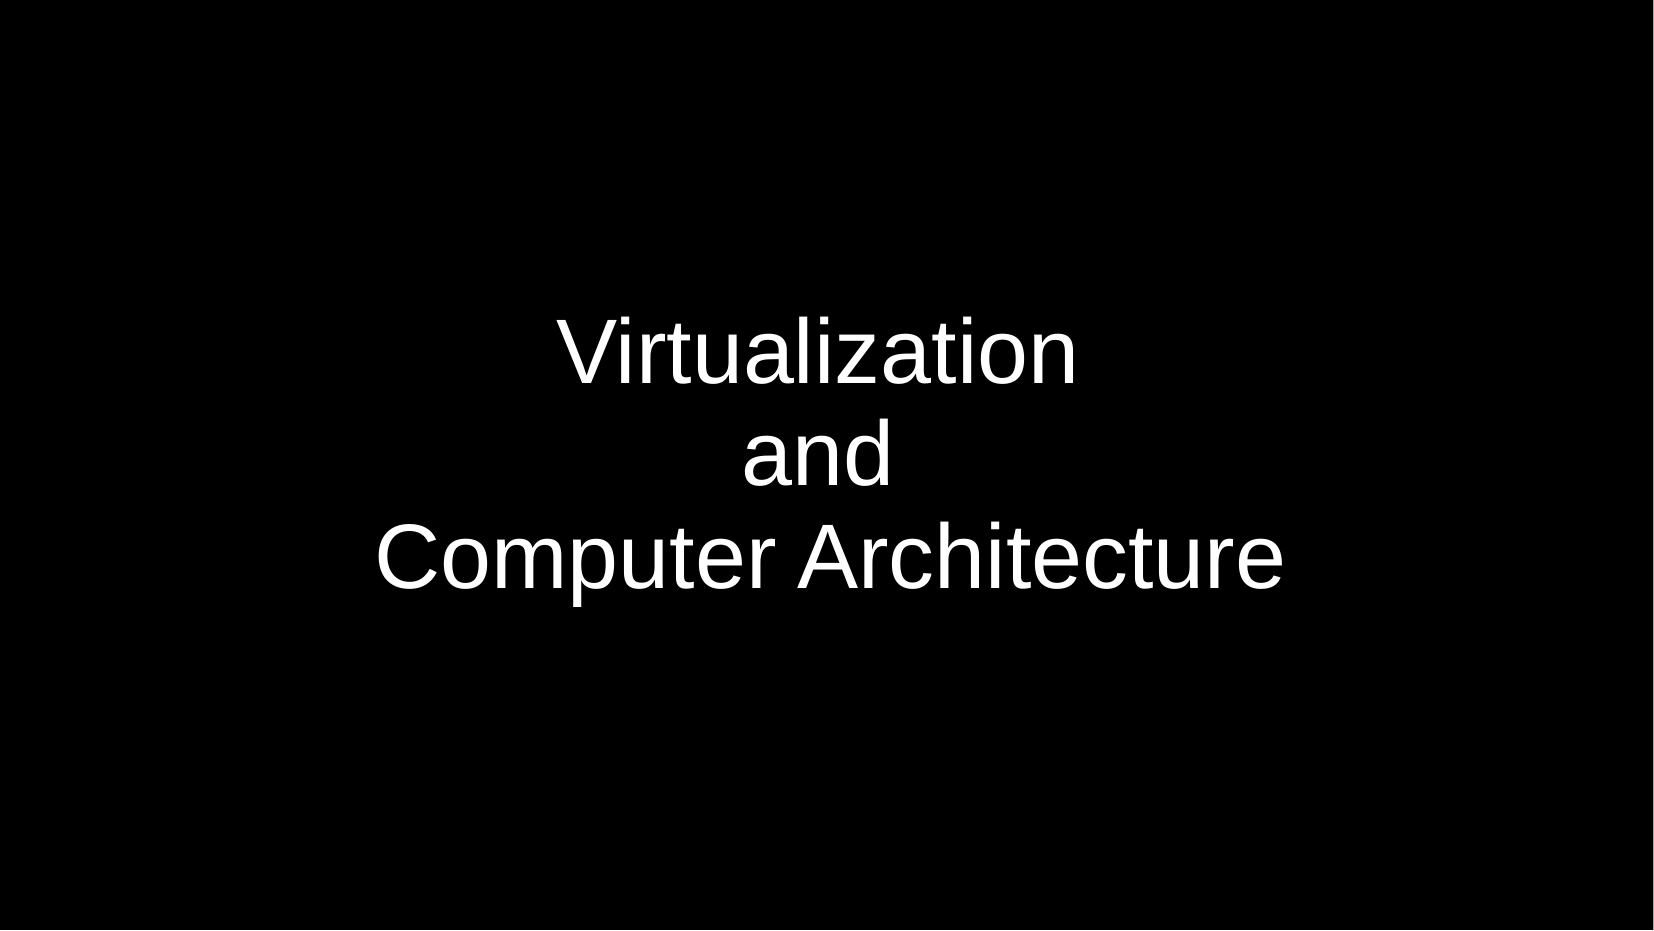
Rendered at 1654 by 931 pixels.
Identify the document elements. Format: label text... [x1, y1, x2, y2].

title Virtualization and Computer Architecture [86, 300, 1576, 608]
